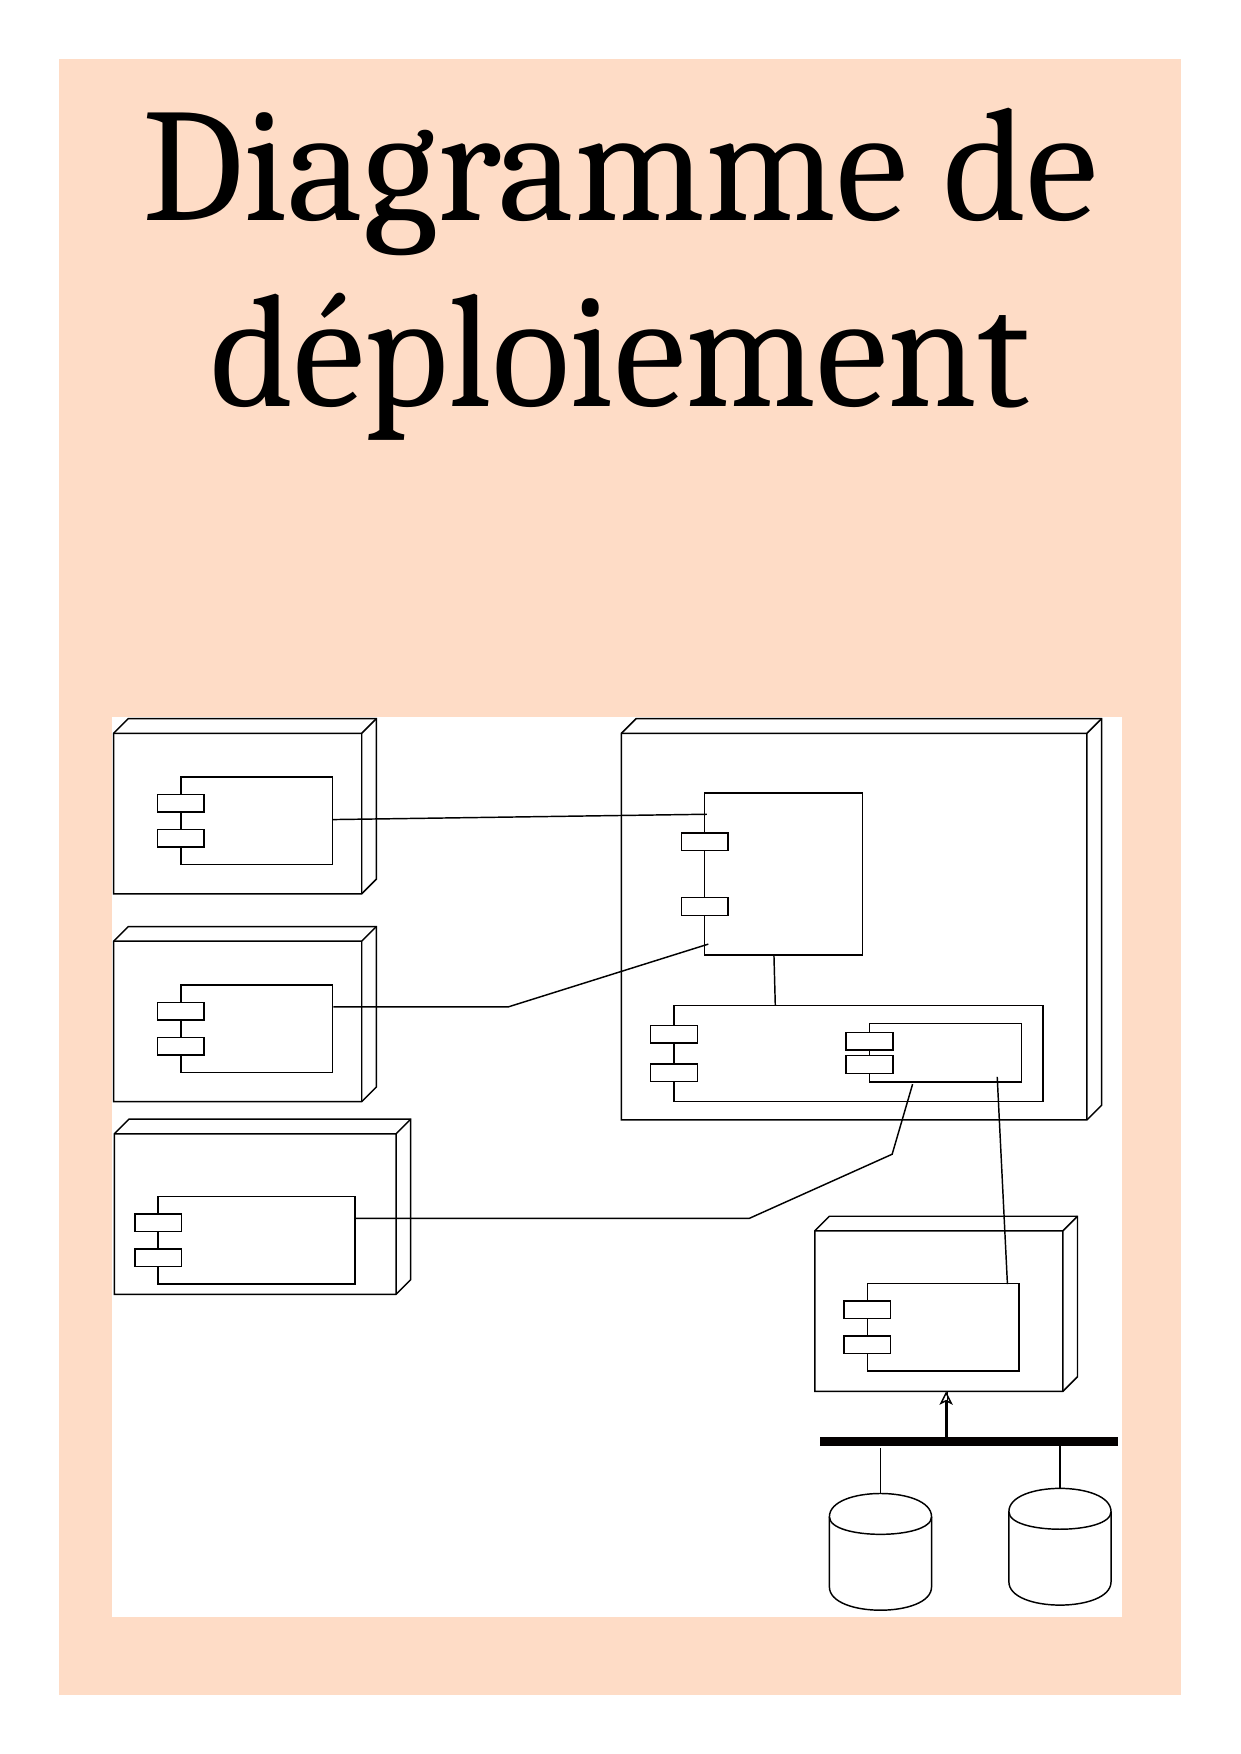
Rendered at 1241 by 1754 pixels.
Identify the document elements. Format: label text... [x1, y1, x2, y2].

title Diagramme de déploiement [115, 71, 1125, 450]
picture [112, 717, 1122, 1618]
